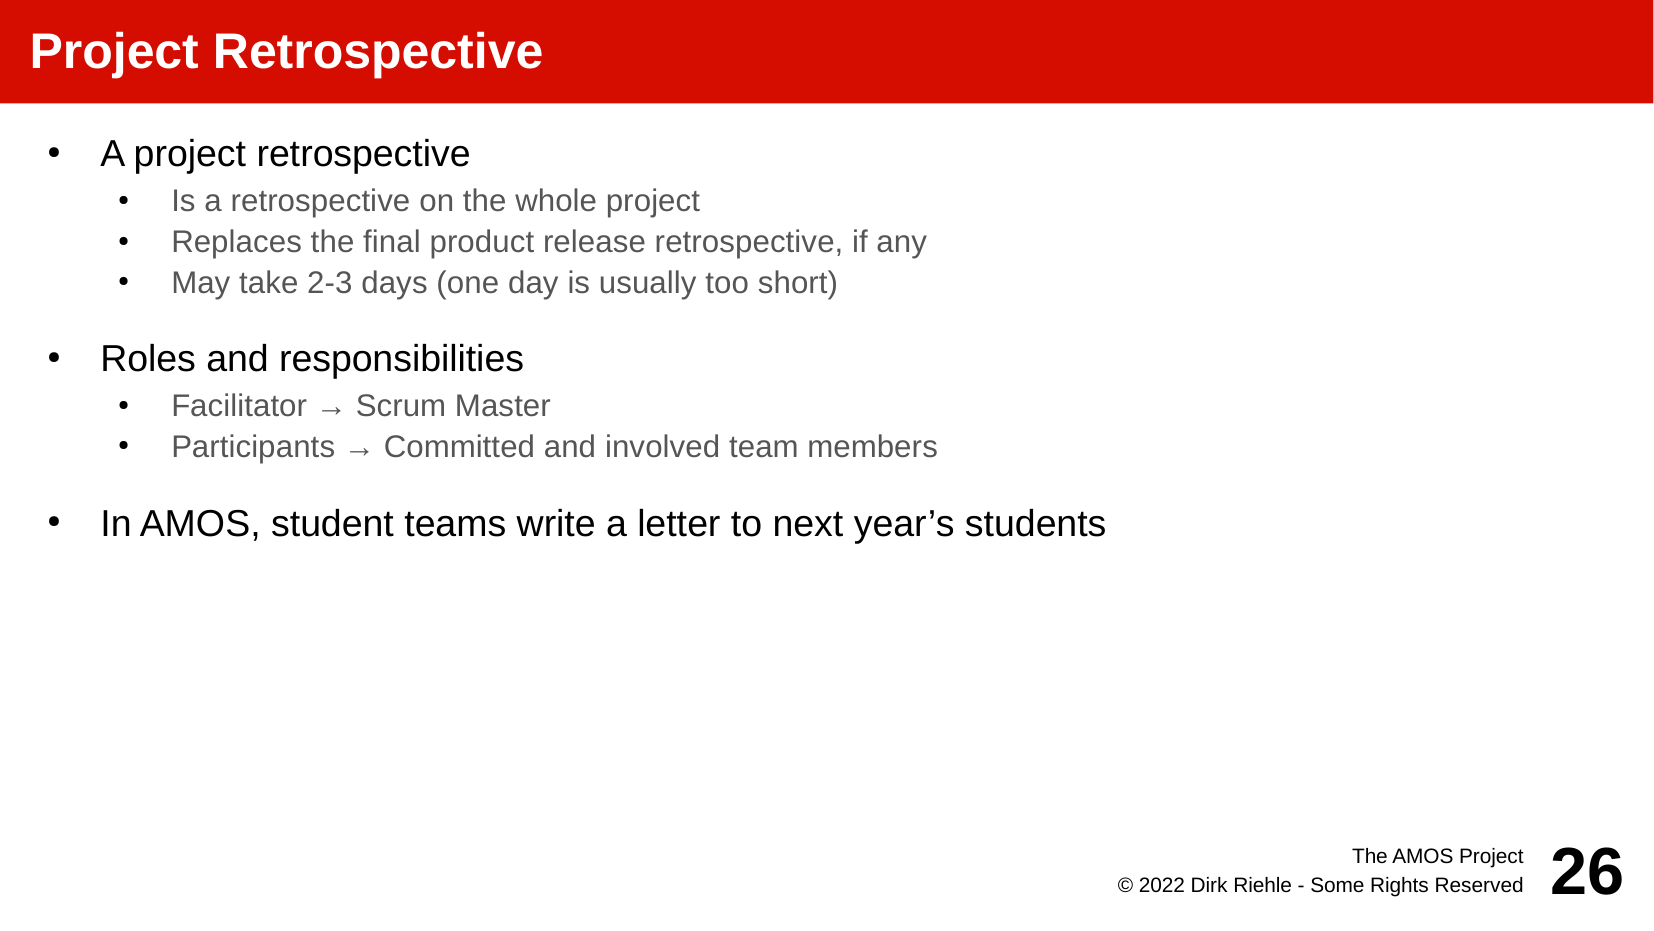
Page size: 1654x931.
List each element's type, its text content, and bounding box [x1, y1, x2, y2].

list A project retrospective Is a retrospective on the whole project Replaces the final product release retrospective, if any May take 2-3 days (one day is usually too short) Roles and responsibilities Facilitator → Scrum Master Participants → Committed and involved team members In AMOS, student teams write a letter to next year’s students [29, 132, 1625, 813]
title Project Retrospective [0, 0, 1654, 104]
